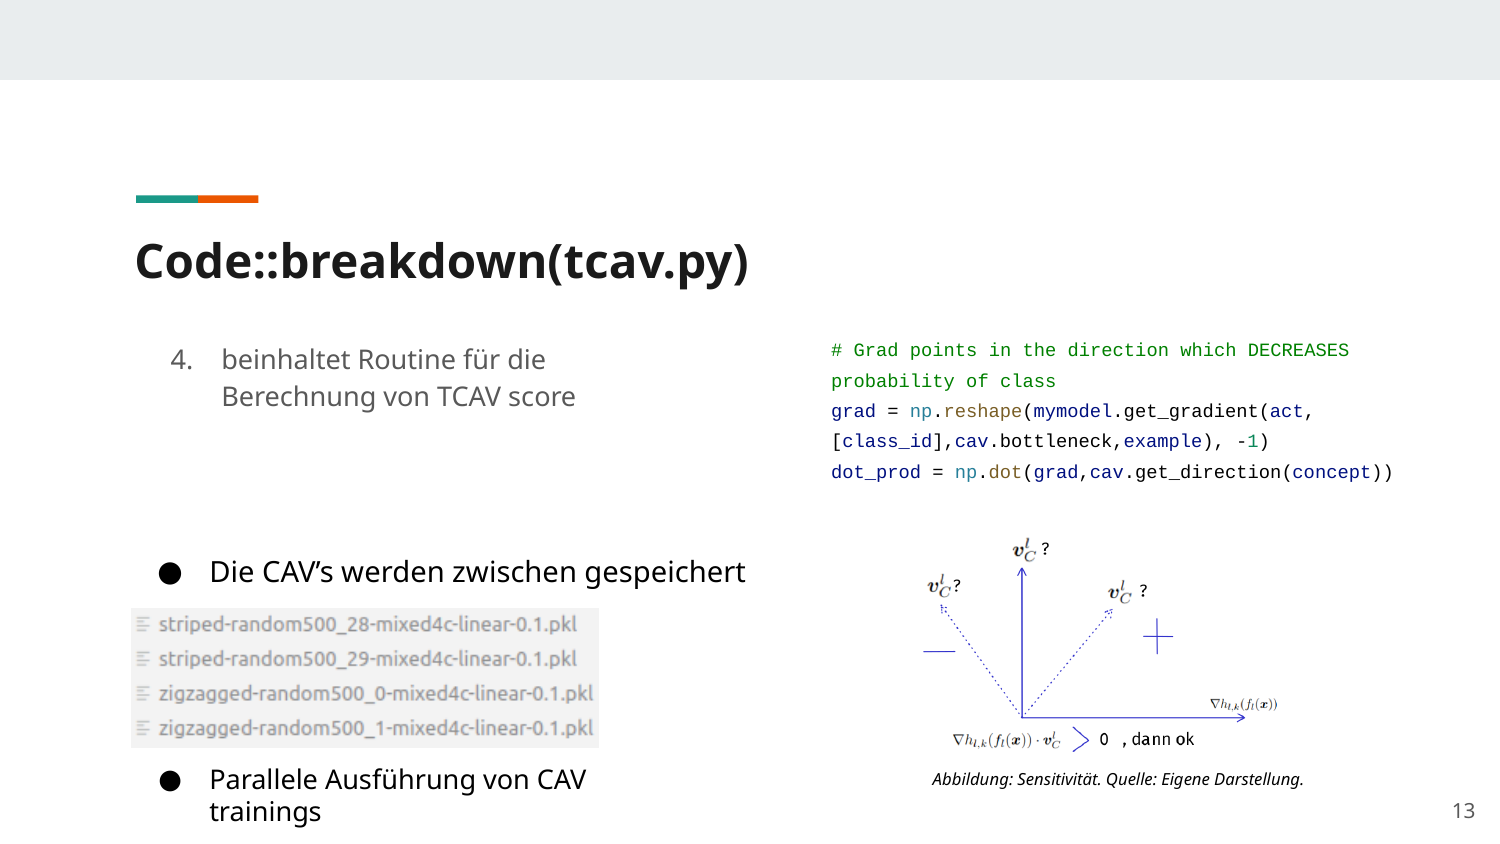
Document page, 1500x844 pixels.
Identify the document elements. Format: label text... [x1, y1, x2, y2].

text_box Die CAV’s werden zwischen gespeichert [119, 537, 828, 604]
list beinhaltet Routine für die Berechnung von TCAV score [131, 322, 629, 534]
picture [917, 533, 1282, 753]
text_box Abbildung: Sensitivität. Quelle: Eigene Darstellung. [917, 753, 1350, 804]
slide_number <number> [1400, 779, 1491, 844]
text_box # Grad points in the direction which DECREASES probability of class grad = np.reshape(mymodel.get_gradient(act, [class_id],cav.bottleneck,example), -1) dot_prod = np.dot(grad,cav.get_direction(concept)) [816, 315, 1432, 520]
title Code::breakdown(tcav.py) [119, 216, 1381, 305]
text_box Parallele Ausführung von CAV trainings [119, 747, 710, 843]
picture [131, 608, 599, 748]
